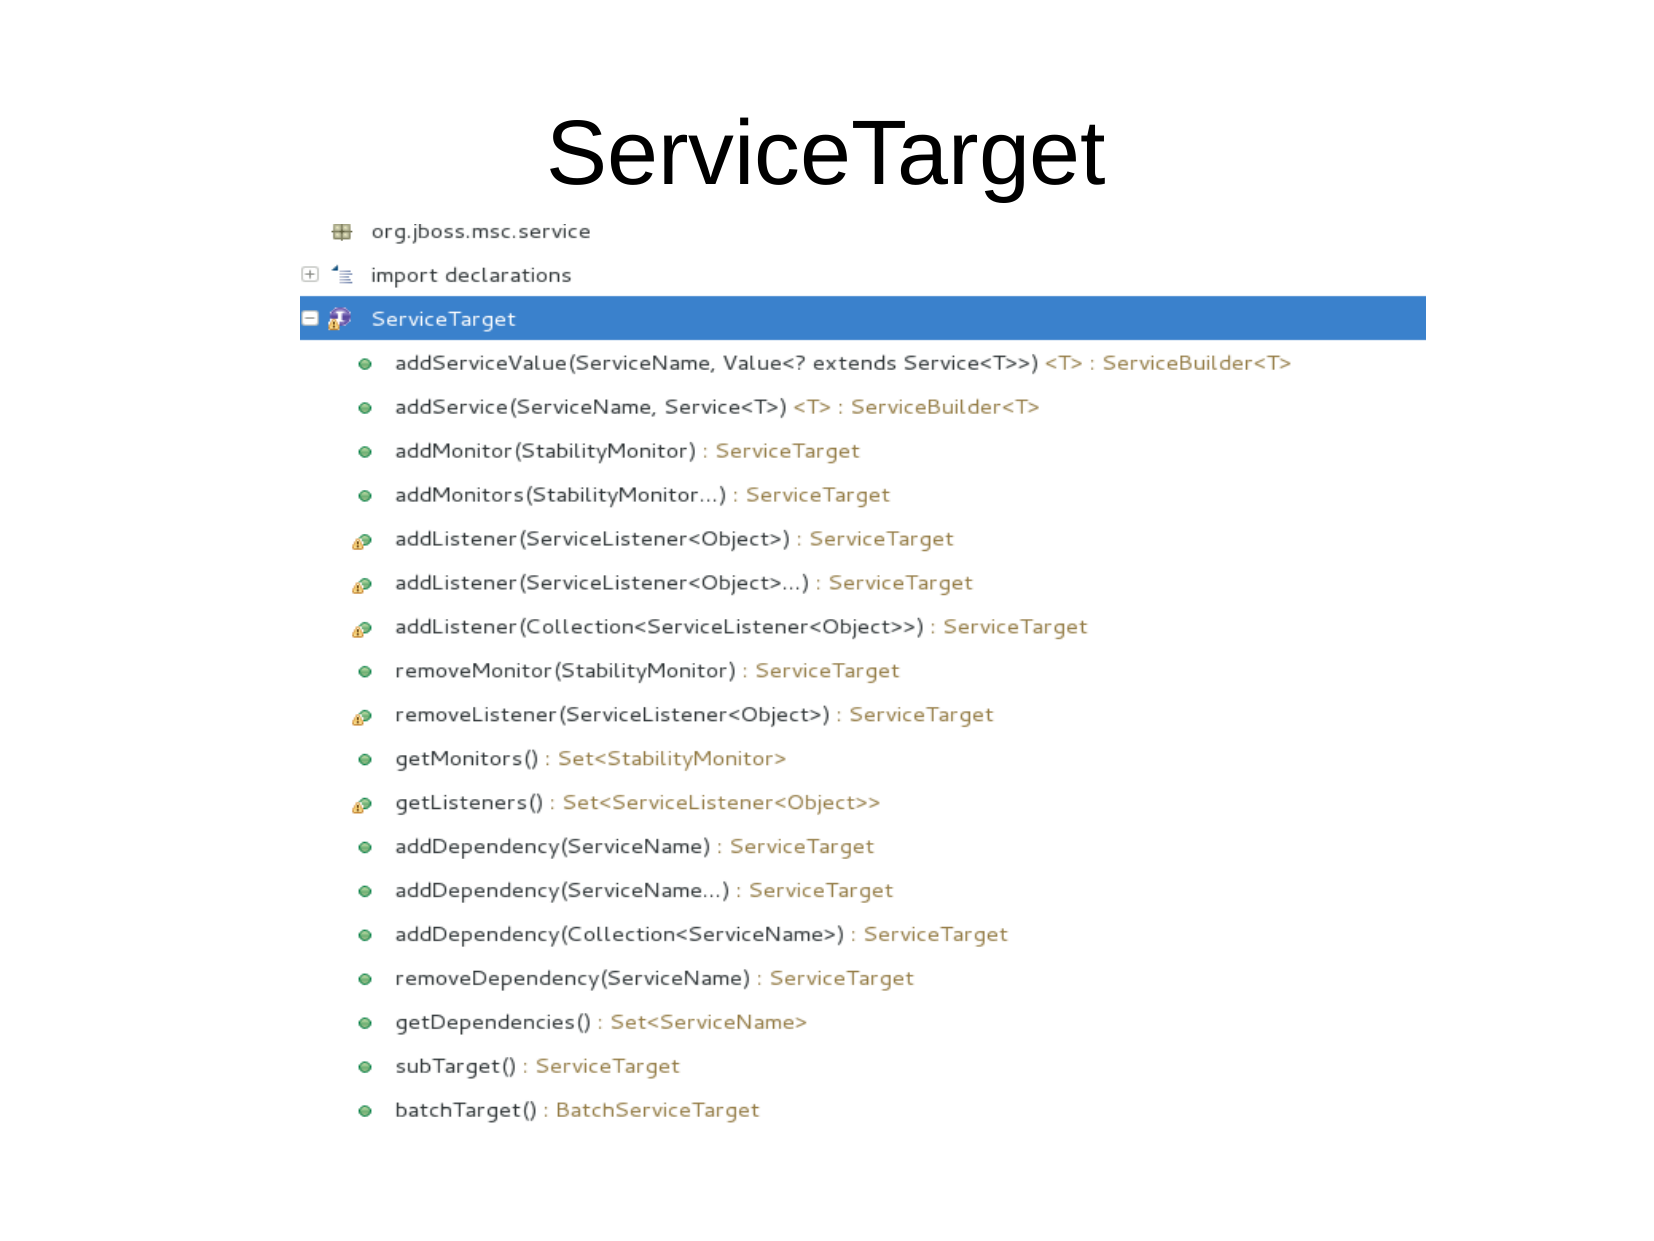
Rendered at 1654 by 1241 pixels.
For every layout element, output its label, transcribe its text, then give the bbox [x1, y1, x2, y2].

title ServiceTarget [82, 49, 1571, 257]
picture [300, 224, 1426, 1186]
